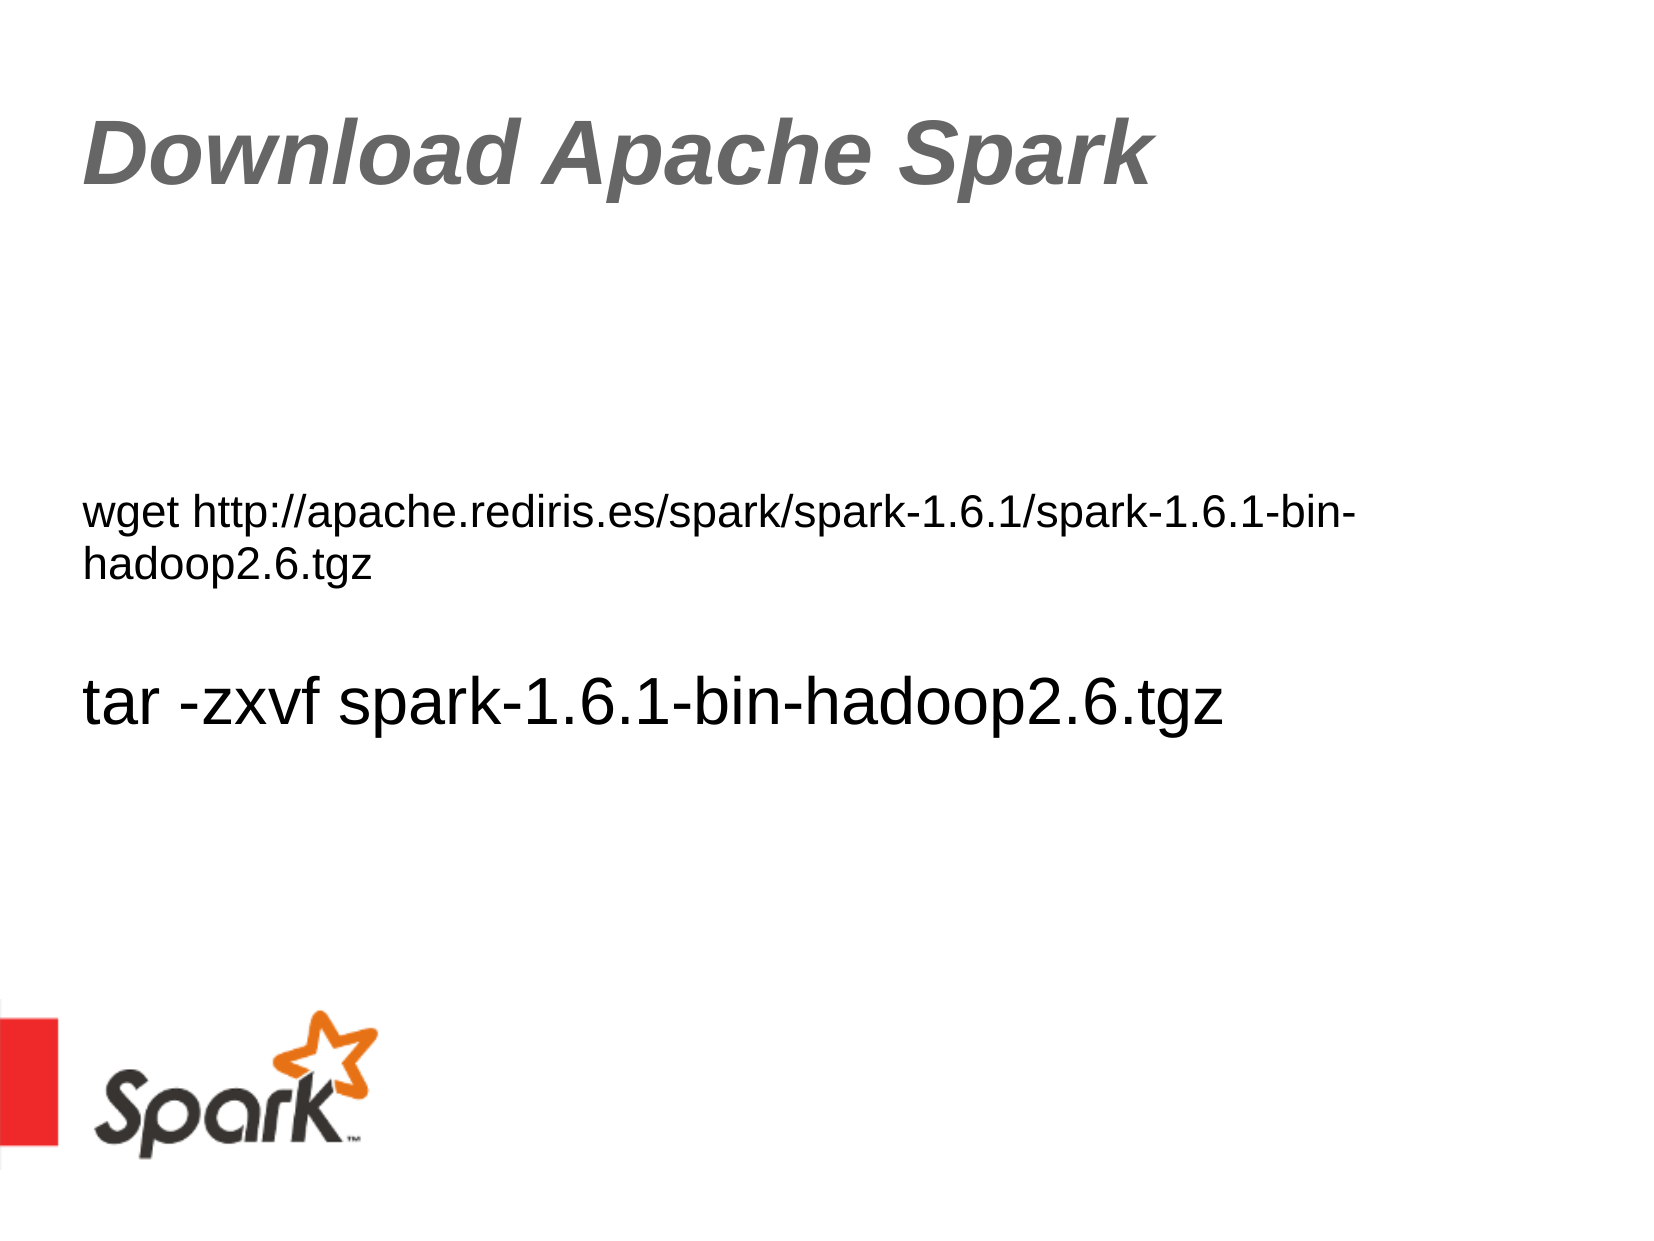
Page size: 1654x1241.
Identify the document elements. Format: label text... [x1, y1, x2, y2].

subtitle wget http://apache.rediris.es/spark/spark-1.6.1/spark-1.6.1-bin-hadoop2.6.tgz tar -zxvf spark-1.6.1-bin-hadoop2.6.tgz [82, 290, 1571, 1010]
title Download Apache Spark [82, 49, 1571, 257]
picture [0, 999, 392, 1170]
